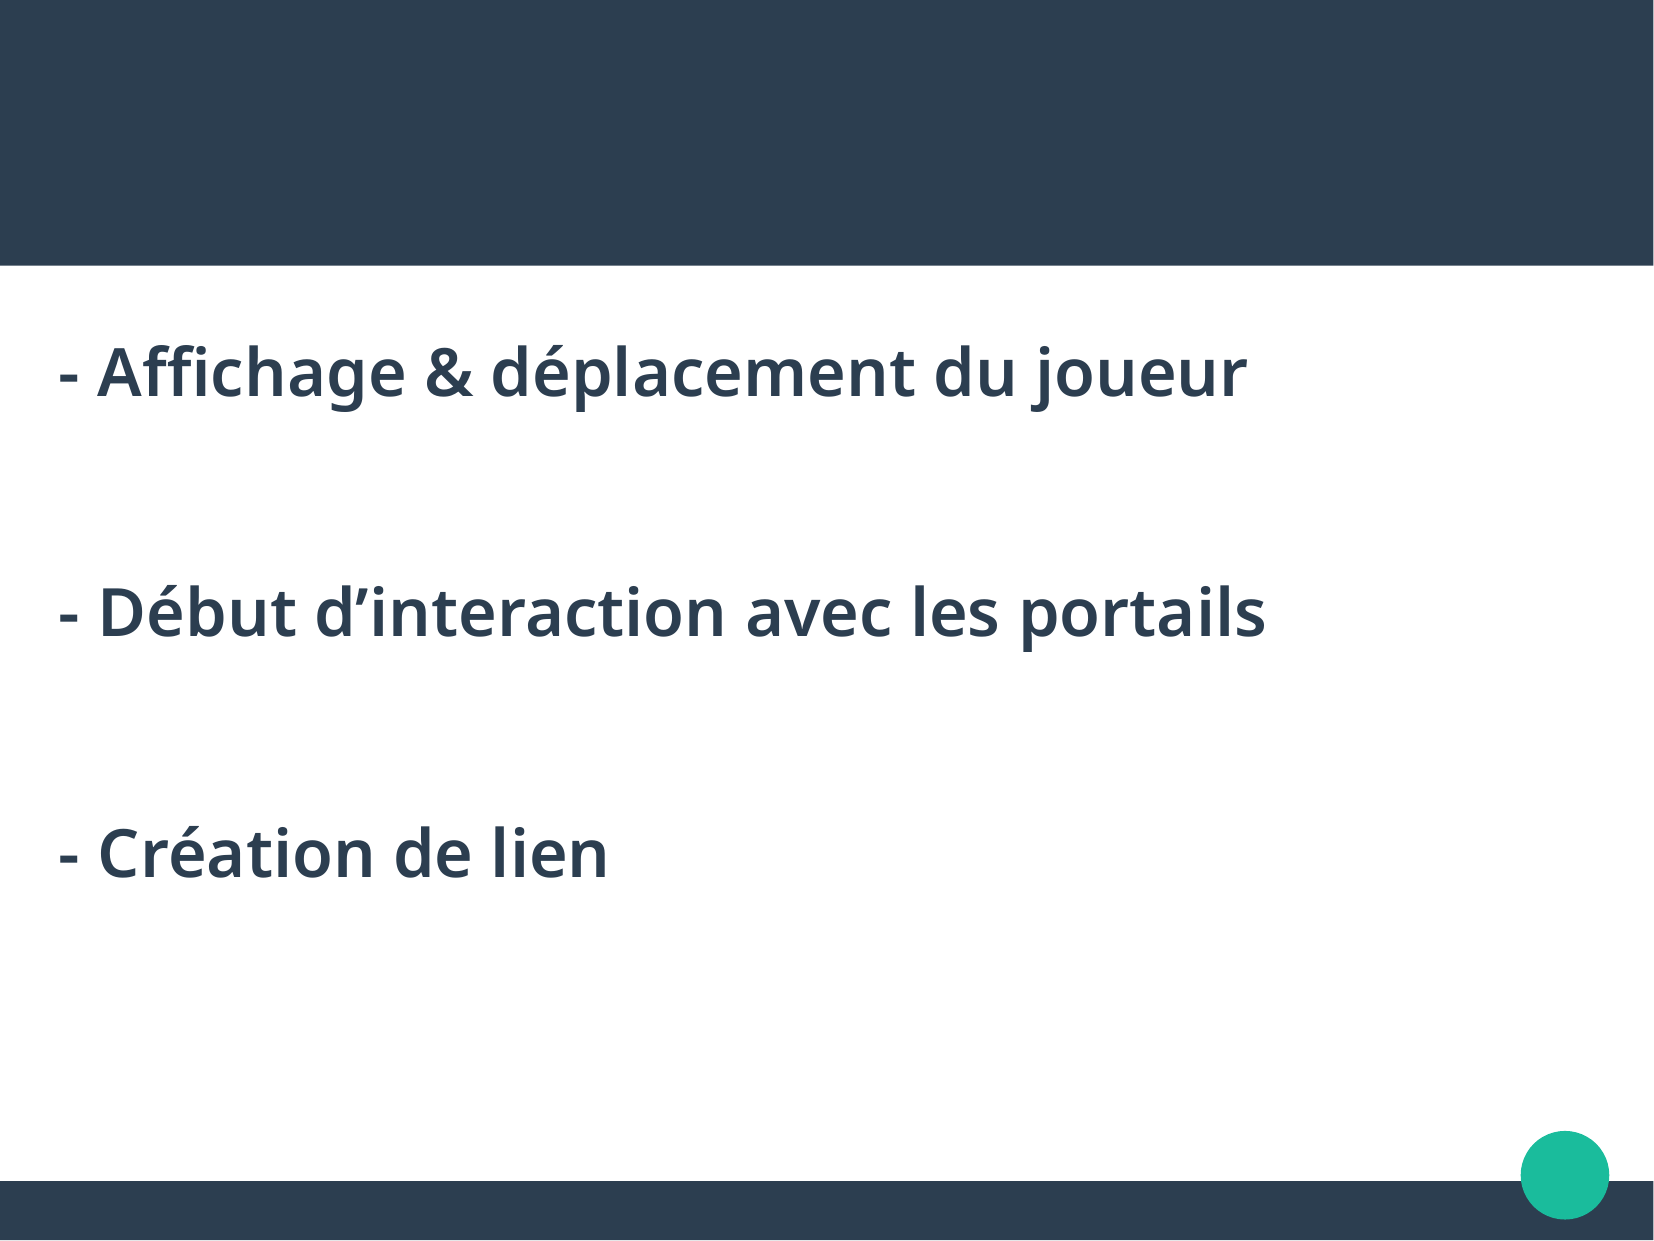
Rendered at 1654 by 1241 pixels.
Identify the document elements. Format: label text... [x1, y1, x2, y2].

list - Affichage & déplacement du joueur - Début d’interaction avec les portails - Création de lien [59, 324, 1595, 1152]
